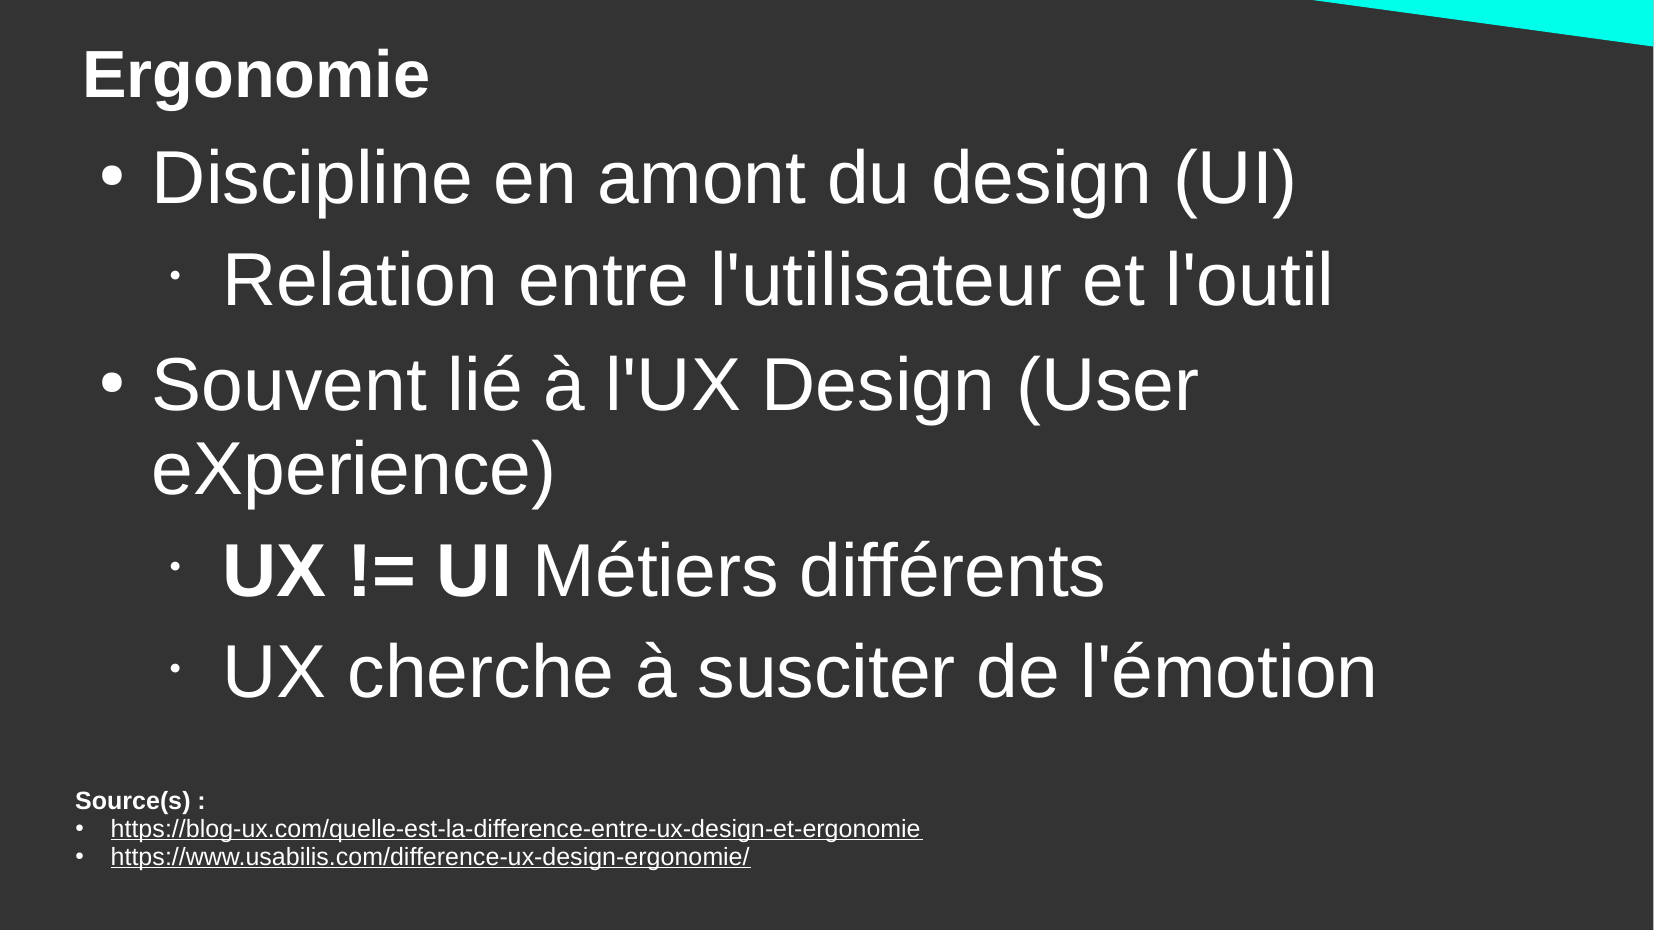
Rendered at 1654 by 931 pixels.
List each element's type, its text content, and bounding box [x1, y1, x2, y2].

text_box [1312, 0, 1654, 47]
title Ergonomie [82, 37, 1571, 114]
list Discipline en amont du design (UI) Relation entre l'utilisateur et l'outil Souvent lié à l'UX Design (User eXperience) UX != UI Métiers différents UX cherche à susciter de l'émotion [80, 135, 1620, 804]
text_box Source(s) : https://blog-ux.com/quelle-est-la-difference-entre-ux-design-et-ergonomie https://www.usabilis.com/difference-ux-design-ergonomie/ [60, 779, 1546, 931]
